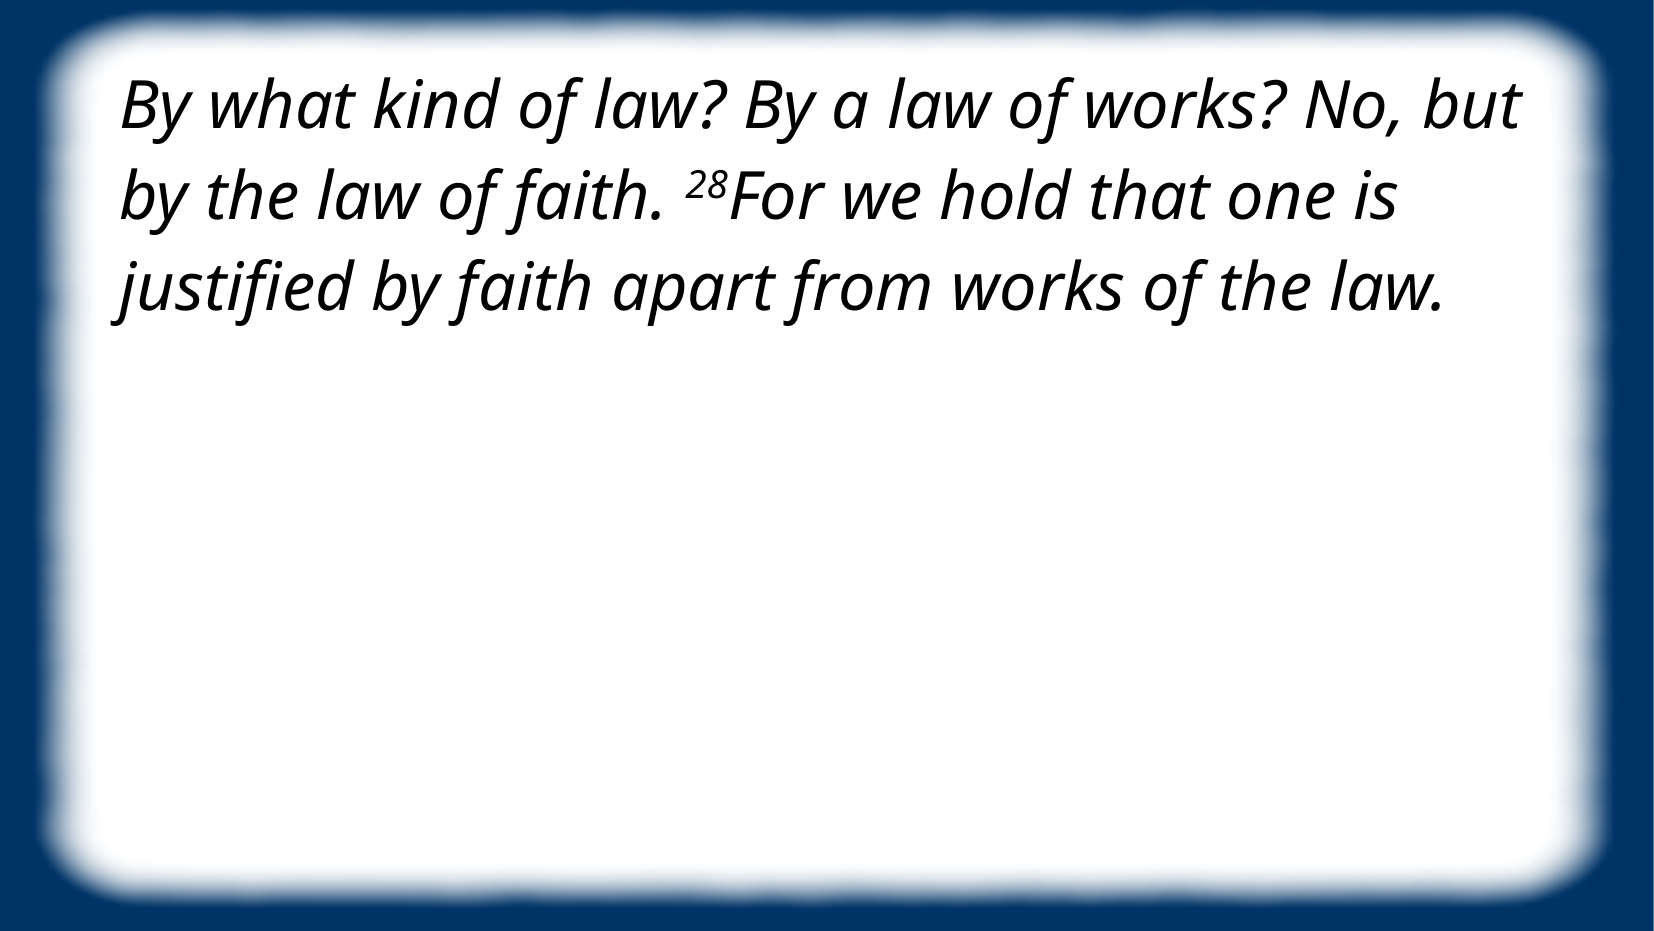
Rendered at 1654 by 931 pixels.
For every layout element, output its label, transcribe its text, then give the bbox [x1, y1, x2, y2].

text_box By what kind of law? By a law of works? No, but by the law of faith. 28For we hold that one is justified by faith apart from works of the law. [105, 50, 1561, 421]
picture [0, 0, 1654, 931]
